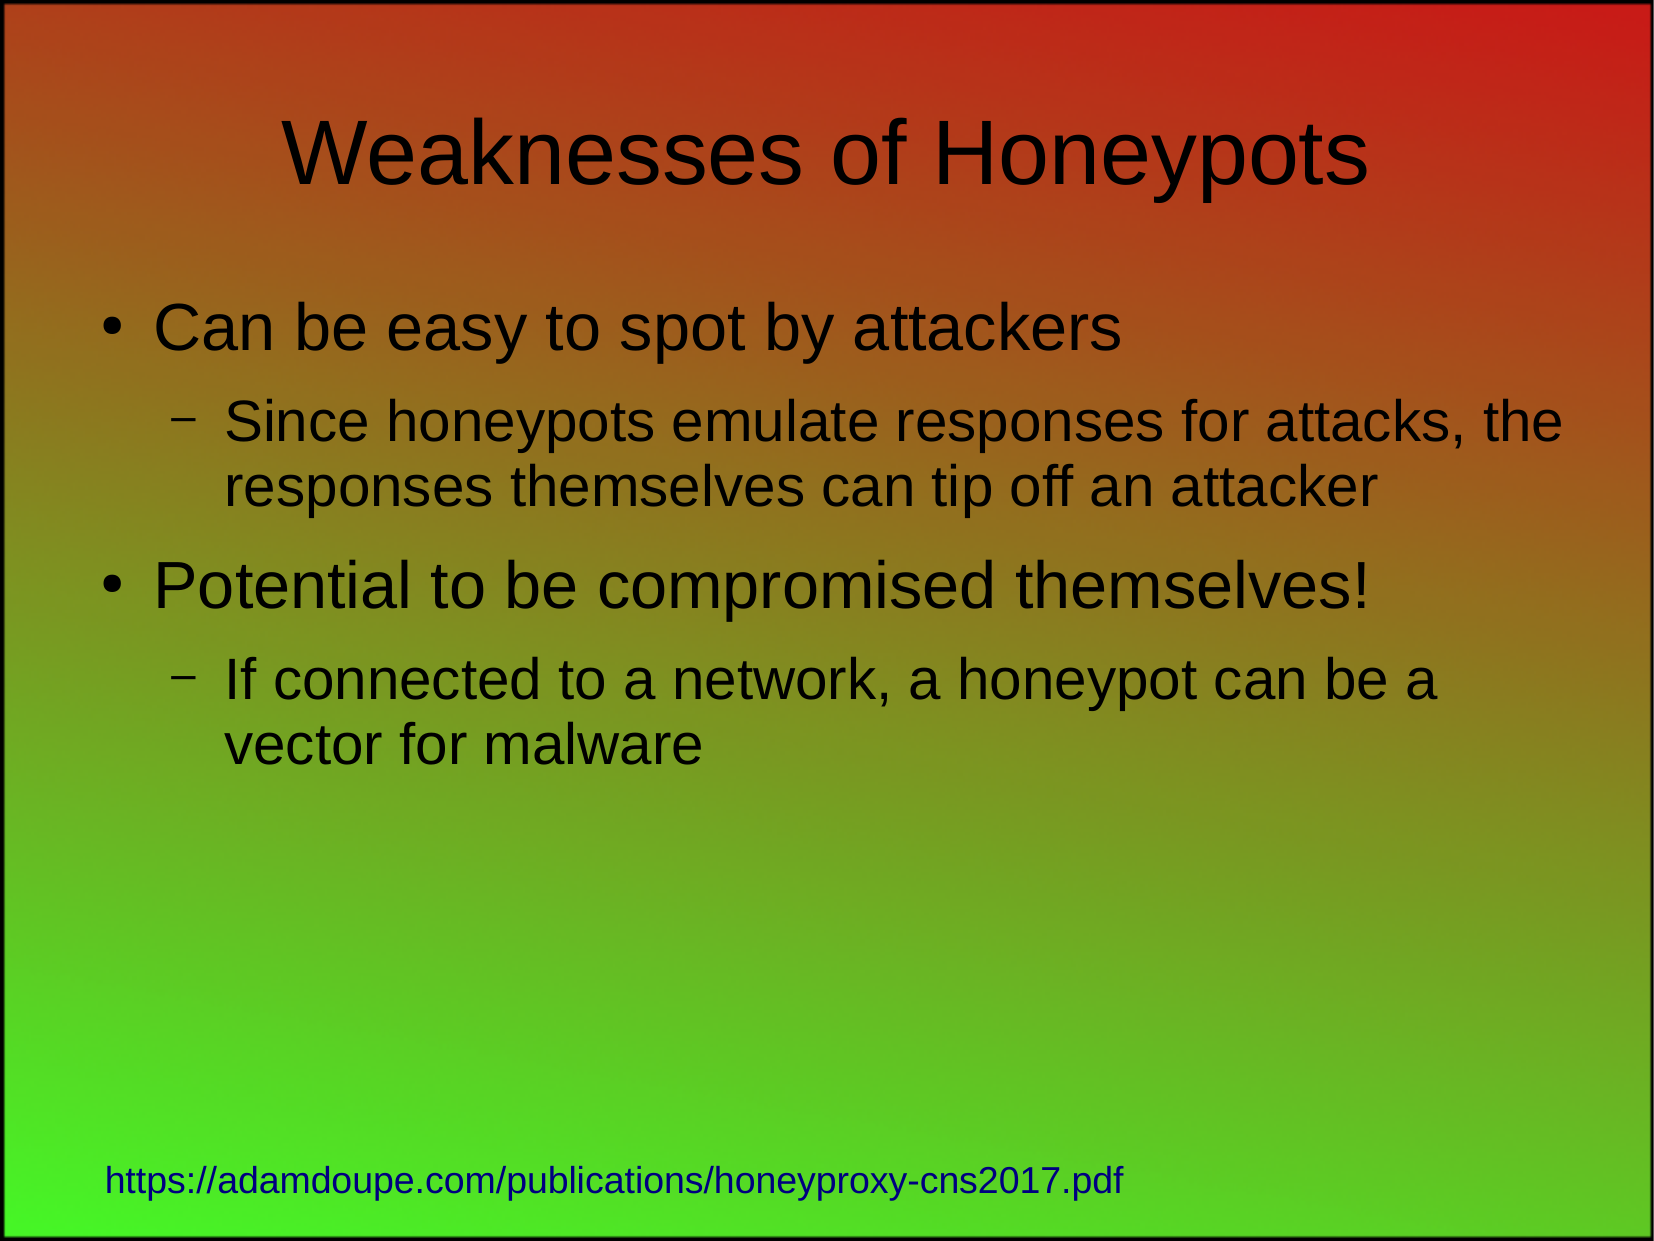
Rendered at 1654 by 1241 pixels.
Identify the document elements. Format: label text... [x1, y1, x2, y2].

picture [0, 0, 1654, 1241]
text_box https://adamdoupe.com/publications/honeyproxy-cns2017.pdf [90, 1151, 1591, 1209]
list Can be easy to spot by attackers Since honeypots emulate responses for attacks, the responses themselves can tip off an attacker Potential to be compromised themselves! If connected to a network, a honeypot can be a vector for malware [82, 290, 1571, 1010]
title Weaknesses of Honeypots [82, 49, 1571, 257]
